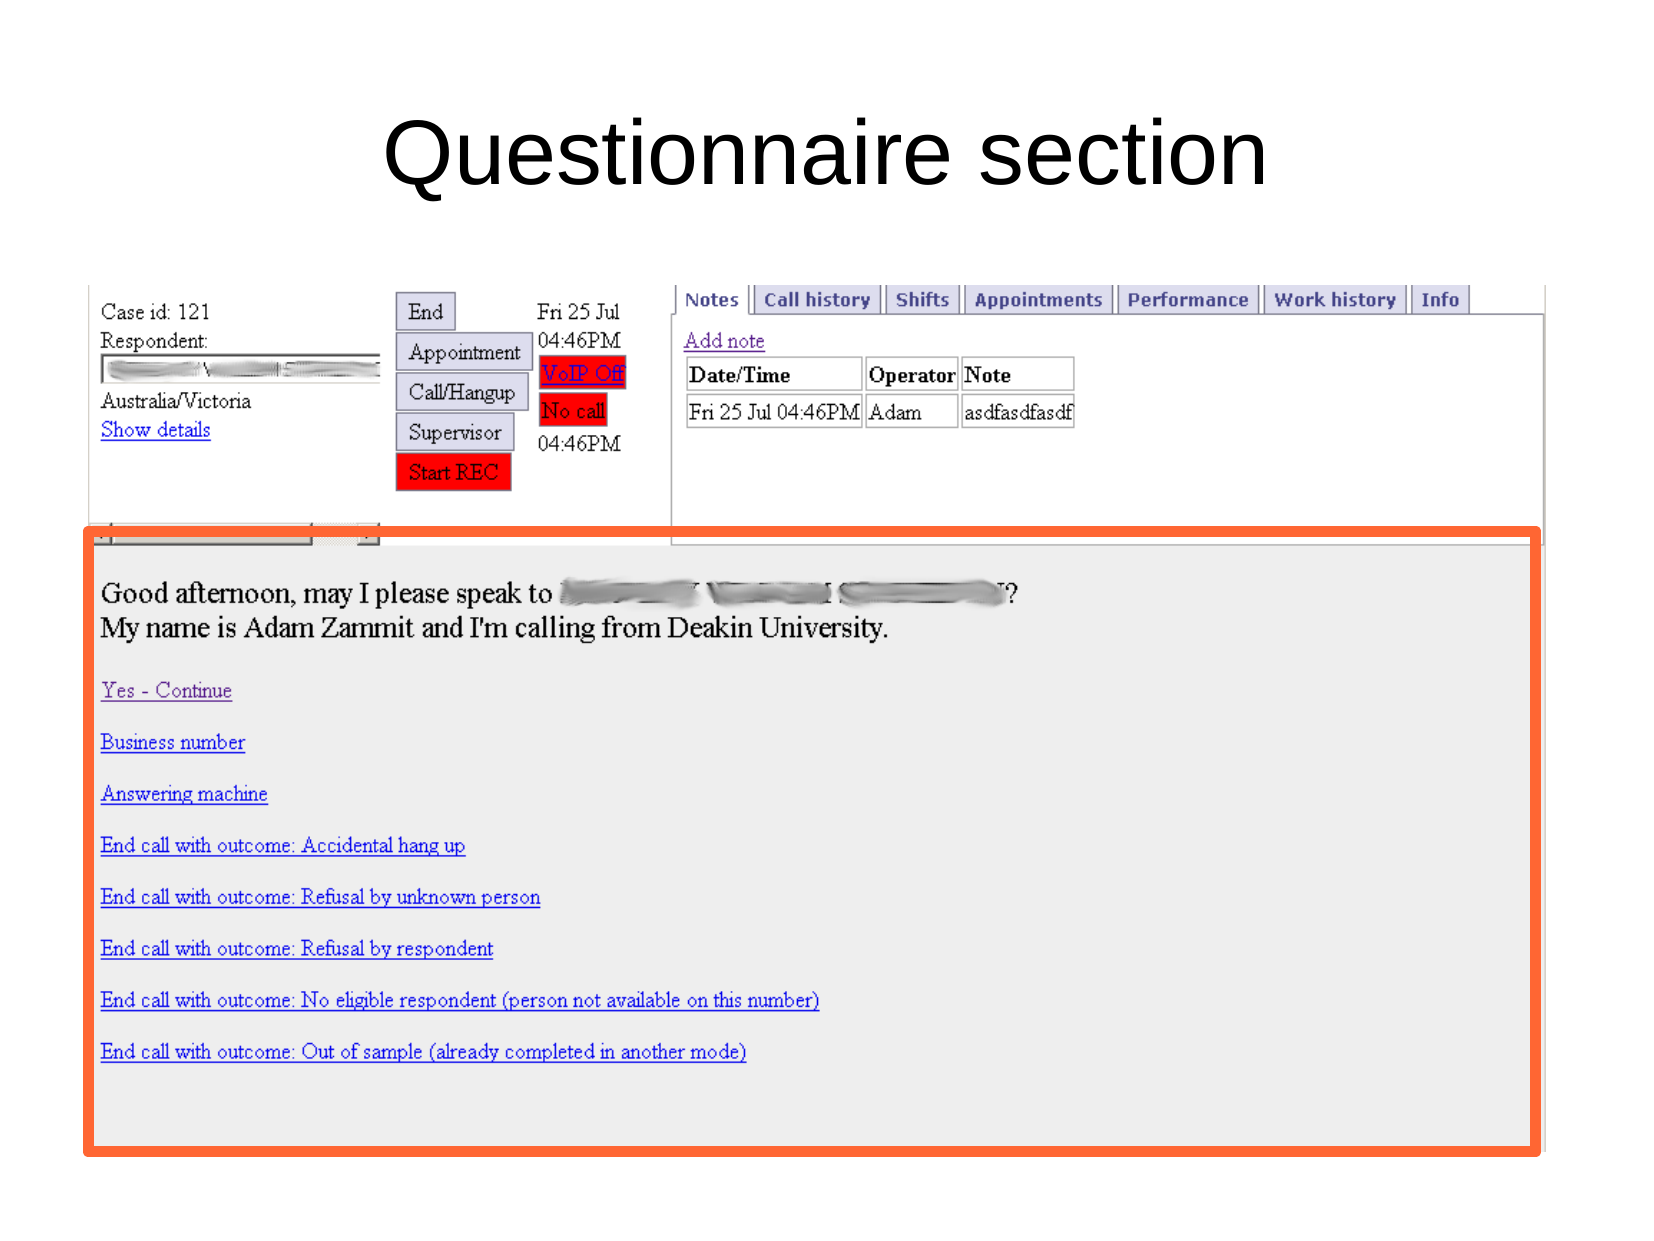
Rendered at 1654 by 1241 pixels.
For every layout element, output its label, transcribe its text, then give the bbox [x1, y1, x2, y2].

title Questionnaire section [82, 56, 1571, 250]
picture [94, 537, 1530, 1146]
picture [88, 285, 1546, 1152]
